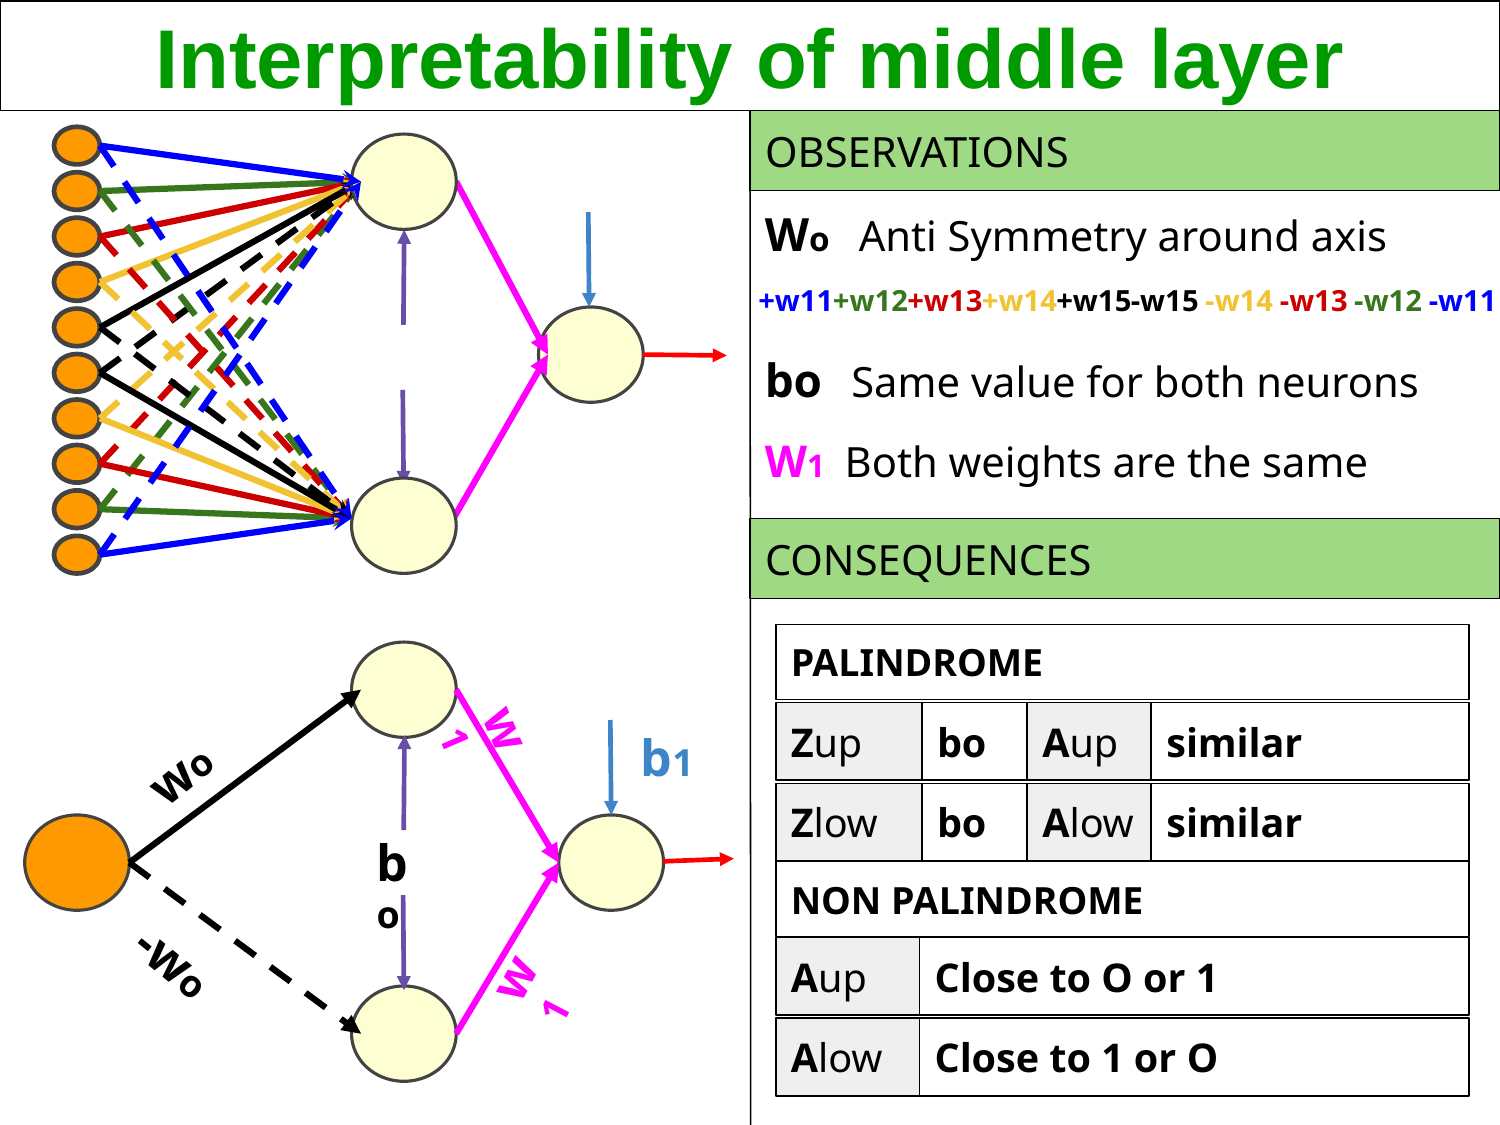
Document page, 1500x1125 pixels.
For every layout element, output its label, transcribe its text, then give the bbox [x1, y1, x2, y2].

text_box w1 [456, 907, 619, 1051]
text_box Aup [775, 937, 919, 1015]
text_box [53, 490, 100, 529]
text_box similar [1151, 783, 1470, 861]
text_box Σ [351, 1040, 361, 1063]
text_box -w12 [1324, 267, 1398, 368]
text_box Σ [351, 988, 385, 1017]
text_box -wo [102, 890, 298, 1073]
text_box +w14 [951, 267, 1026, 368]
text_box -w15 [1100, 267, 1175, 368]
text_box Close to 1 or O [919, 1018, 1470, 1096]
text_box CONSEQUENCES [749, 518, 1500, 599]
text_box Wo Anti Symmetry around axis [749, 190, 1500, 267]
text_box [559, 814, 664, 911]
text_box [351, 642, 457, 738]
text_box [351, 986, 457, 1082]
text_box [53, 535, 100, 574]
text_box Close to O or 1 [919, 937, 1469, 1015]
text_box Alow [775, 1018, 919, 1096]
text_box [538, 349, 547, 360]
text_box Zlow [775, 783, 922, 861]
text_box [543, 306, 644, 403]
text_box +w15 [1026, 267, 1100, 368]
text_box W1 Both weights are the same [749, 422, 1500, 501]
text_box PALINDROME [775, 624, 1470, 700]
text_box +w11 [728, 267, 852, 368]
text_box similar [1151, 702, 1470, 781]
text_box Σ [351, 532, 361, 555]
text_box -w14 [1175, 267, 1249, 368]
text_box [53, 172, 100, 210]
text_box bo [922, 702, 1027, 781]
text_box bo Same value for both neurons [749, 368, 1500, 422]
text_box [53, 354, 100, 392]
text_box Alow [1027, 783, 1151, 861]
text_box [53, 217, 100, 256]
text_box b1 [625, 711, 710, 802]
text_box Σ [351, 480, 385, 514]
text_box -w13 [1249, 267, 1324, 368]
text_box bo [922, 783, 1027, 861]
text_box bo [361, 816, 446, 952]
text_box +w13 [877, 267, 951, 368]
text_box [352, 134, 457, 230]
text_box [53, 444, 100, 483]
text_box Aup [1027, 702, 1151, 781]
text_box [53, 263, 100, 301]
text_box OBSERVATIONS [749, 110, 1500, 190]
text_box [351, 478, 457, 574]
text_box [53, 399, 100, 438]
text_box wo [114, 675, 285, 838]
text_box -w11 [1398, 267, 1500, 368]
text_box [53, 308, 100, 347]
text_box +w12 [852, 267, 877, 368]
title Interpretability of middle layer [0, 0, 1500, 111]
text_box NON PALINDROME [775, 861, 1469, 937]
text_box Zup [775, 702, 922, 781]
text_box w1 [411, 677, 572, 815]
text_box [53, 126, 100, 165]
text_box [24, 814, 130, 911]
